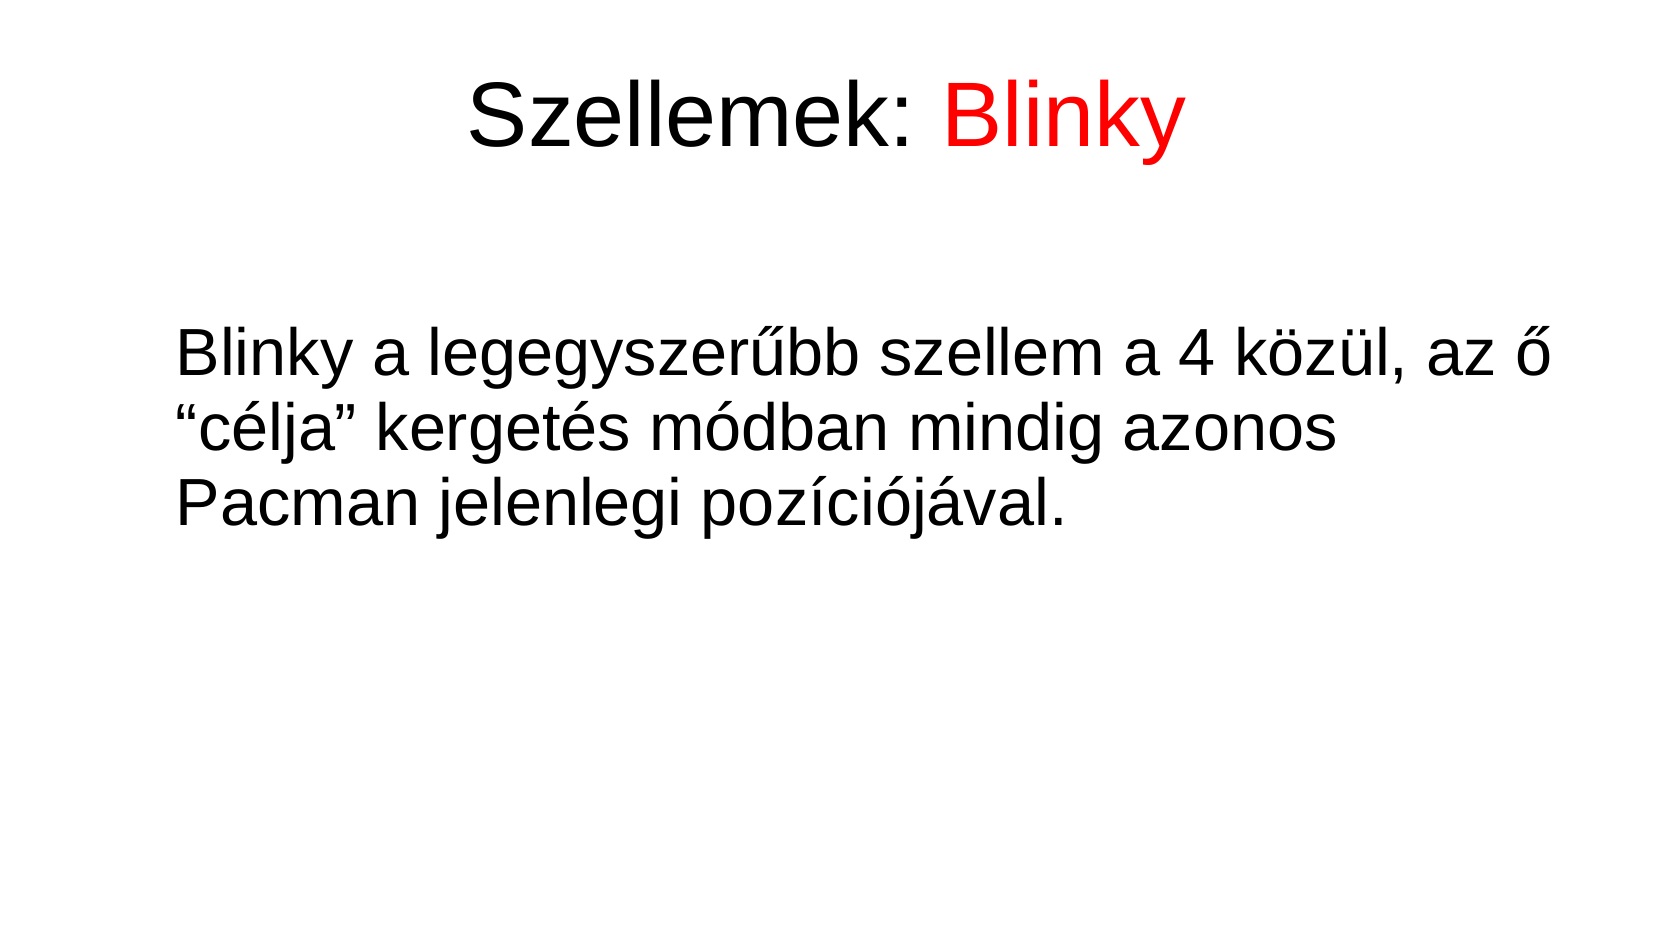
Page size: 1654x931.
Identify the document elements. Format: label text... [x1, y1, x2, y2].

list Blinky a legegyszerűbb szellem a 4 közül, az ő “célja” kergetés módban mindig azonos Pacman jelenlegi pozíciójával. [105, 315, 1594, 855]
title Szellemek: Blinky [82, 37, 1571, 193]
